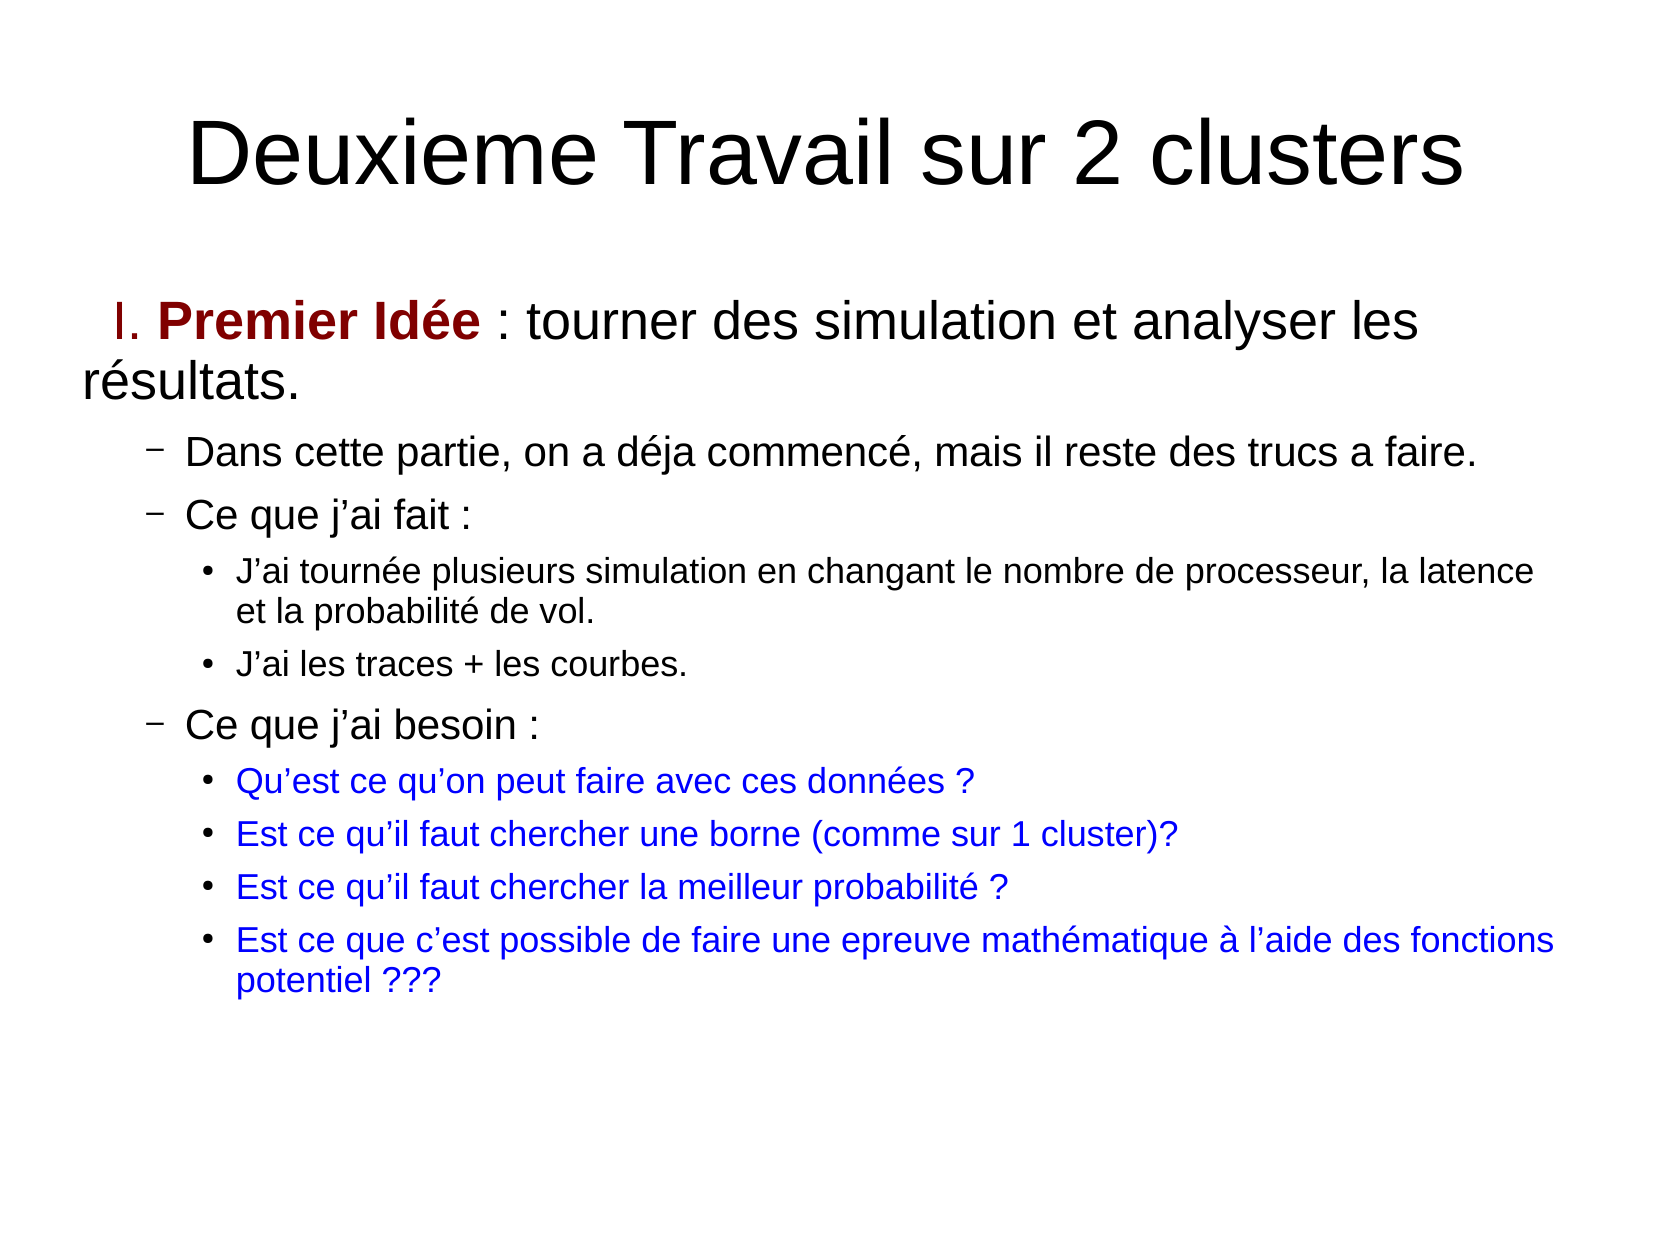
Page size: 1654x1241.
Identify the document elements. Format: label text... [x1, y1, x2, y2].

title Deuxieme Travail sur 2 clusters [82, 49, 1571, 257]
list I. Premier Idée : tourner des simulation et analyser les résultats. Dans cette partie, on a déja commencé, mais il reste des trucs a faire. Ce que j’ai fait : J’ai tournée plusieurs simulation en changant le nombre de processeur, la latence et la probabilité de vol. J’ai les traces + les courbes. Ce que j’ai besoin : Qu’est ce qu’on peut faire avec ces données ? Est ce qu’il faut chercher une borne (comme sur 1 cluster)? Est ce qu’il faut chercher la meilleur probabilité ? Est ce que c’est possible de faire une epreuve mathématique à l’aide des fonctions potentiel ??? [82, 290, 1571, 1010]
